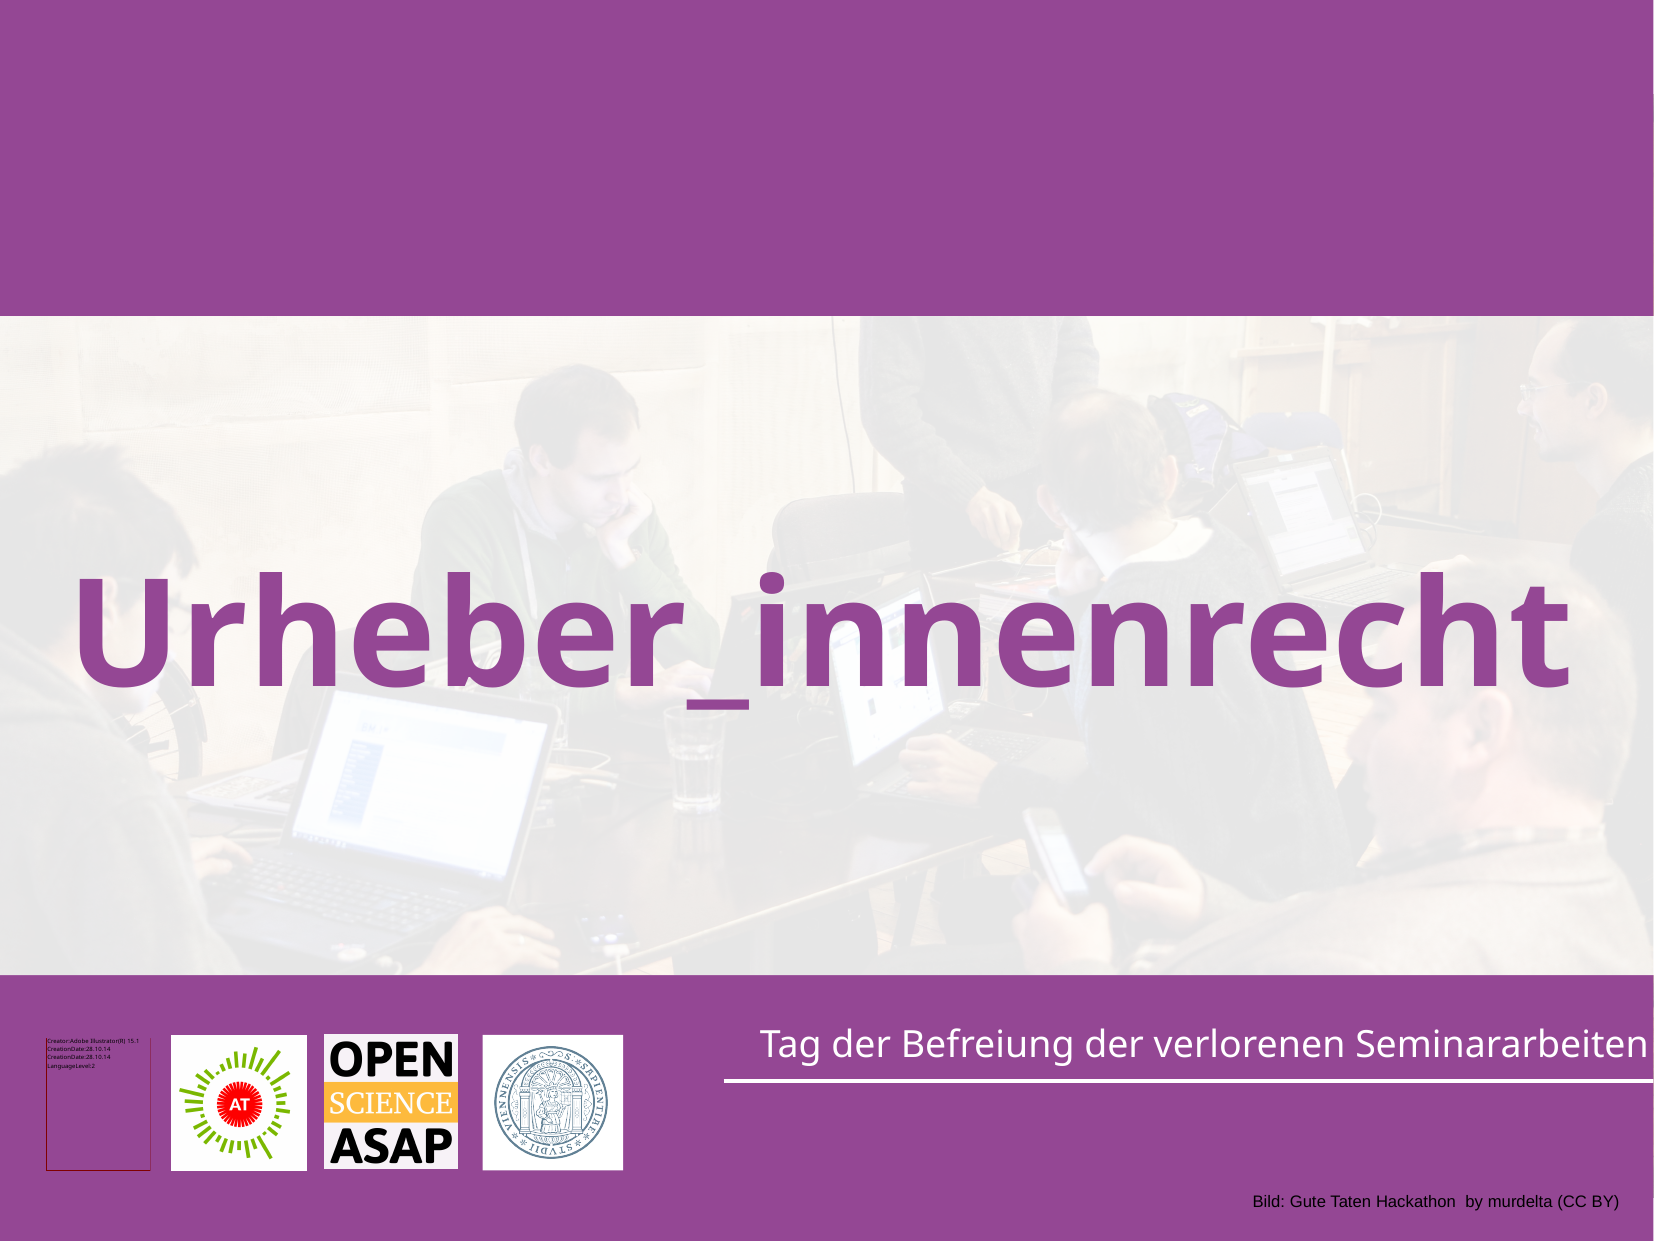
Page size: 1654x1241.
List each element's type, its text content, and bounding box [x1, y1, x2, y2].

picture [494, 1046, 608, 1159]
picture [45, 1039, 151, 1171]
text_box [0, 0, 1654, 1241]
picture [324, 1034, 458, 1169]
picture [171, 1035, 307, 1171]
text_box Urheber_innenrecht [48, 518, 1594, 703]
text_box Bild: Gute Taten Hackathon by murdelta (CC BY) [615, 1185, 1636, 1219]
text_box Tag der Befreiung der verlorenen Seminararbeiten [745, 1010, 1631, 1068]
